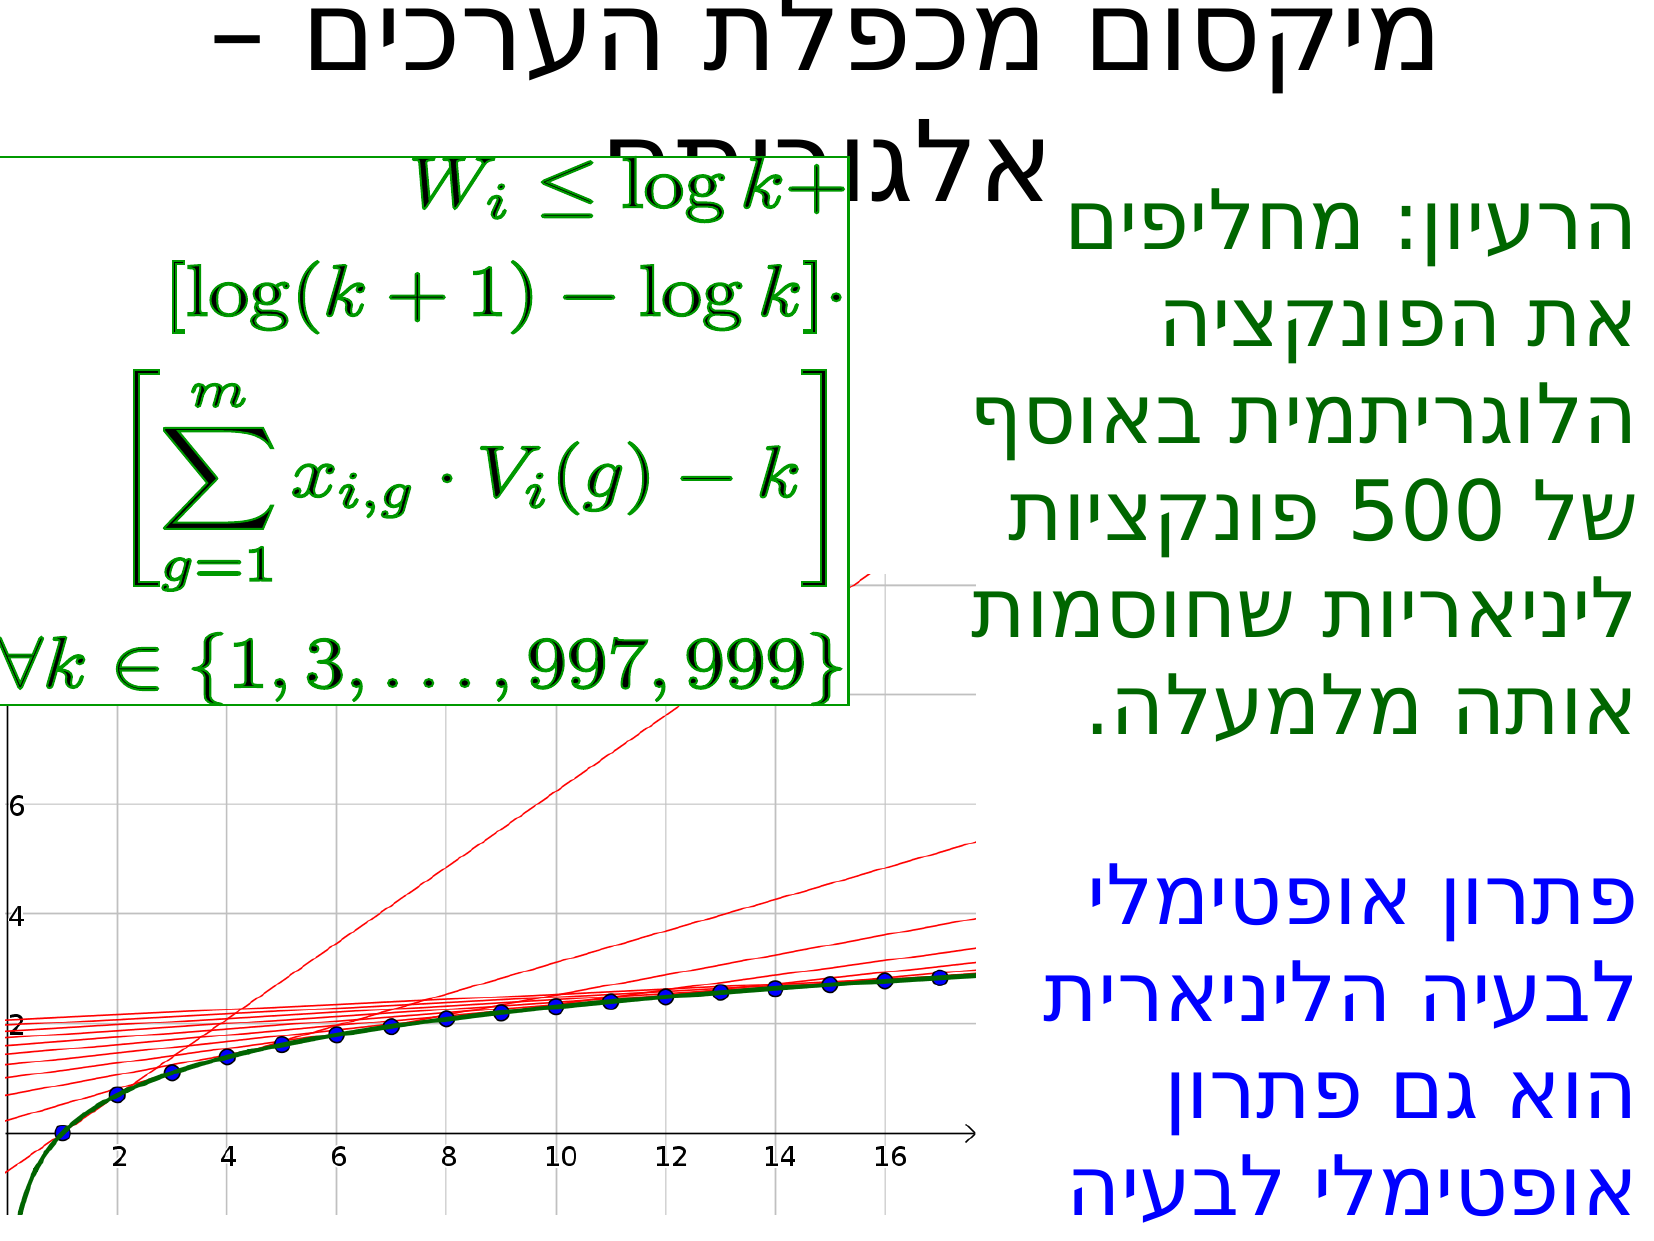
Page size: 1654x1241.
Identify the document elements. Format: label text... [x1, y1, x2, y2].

text_box [0, 156, 849, 706]
title מיקסום מכפלת הערכים – אלגוריתם [0, 28, 1654, 166]
text_box הרעיון: מחליפים את הפונקציה הלוגריתמית באוסף של 500 פונקציות ליניאריות שחוסמות אותה מלמעלה. פתרון אופטימלי לבעיה הליניארית הוא גם פתרון אופטימלי לבעיה המקורית! [915, 165, 1654, 1241]
picture [5, 574, 915, 1216]
